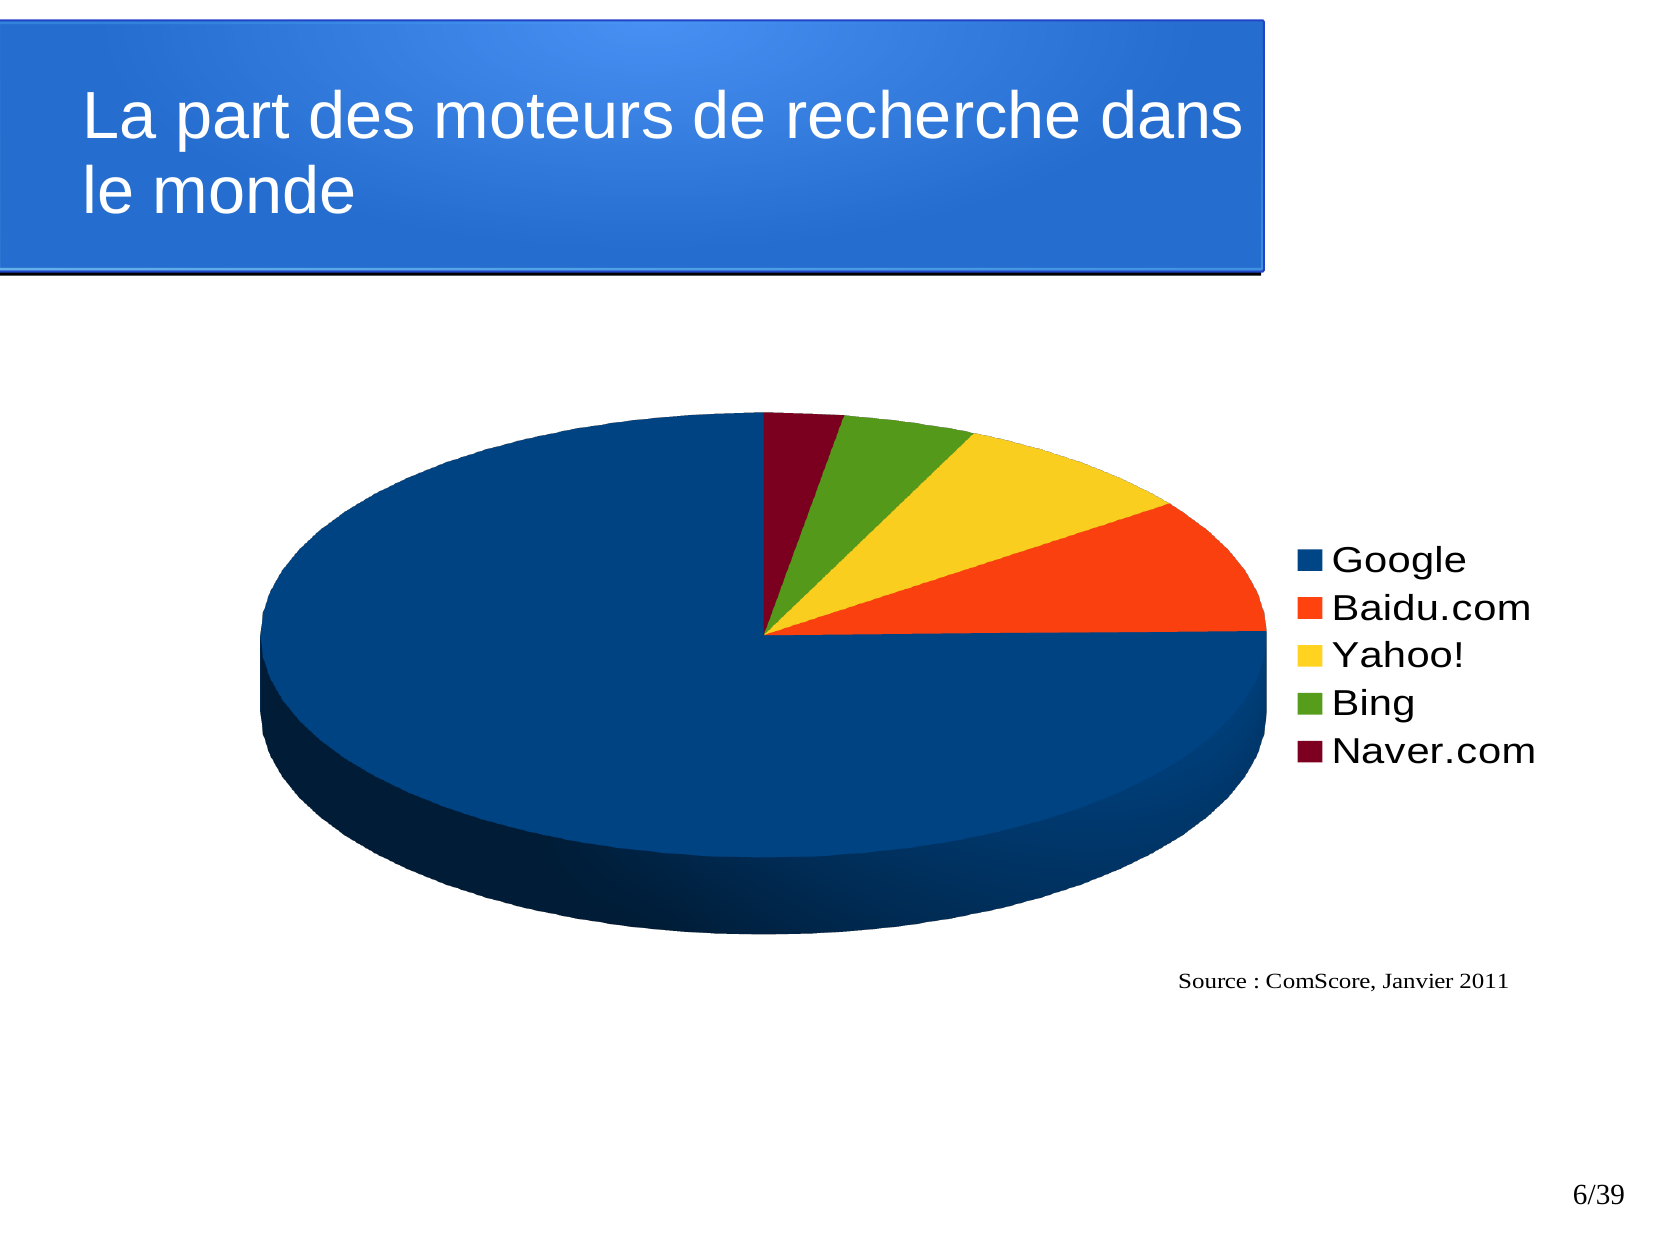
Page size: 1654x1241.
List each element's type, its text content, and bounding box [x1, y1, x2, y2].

chart [74, 301, 1563, 1120]
title La part des moteurs de recherche dans le monde [82, 49, 1250, 257]
